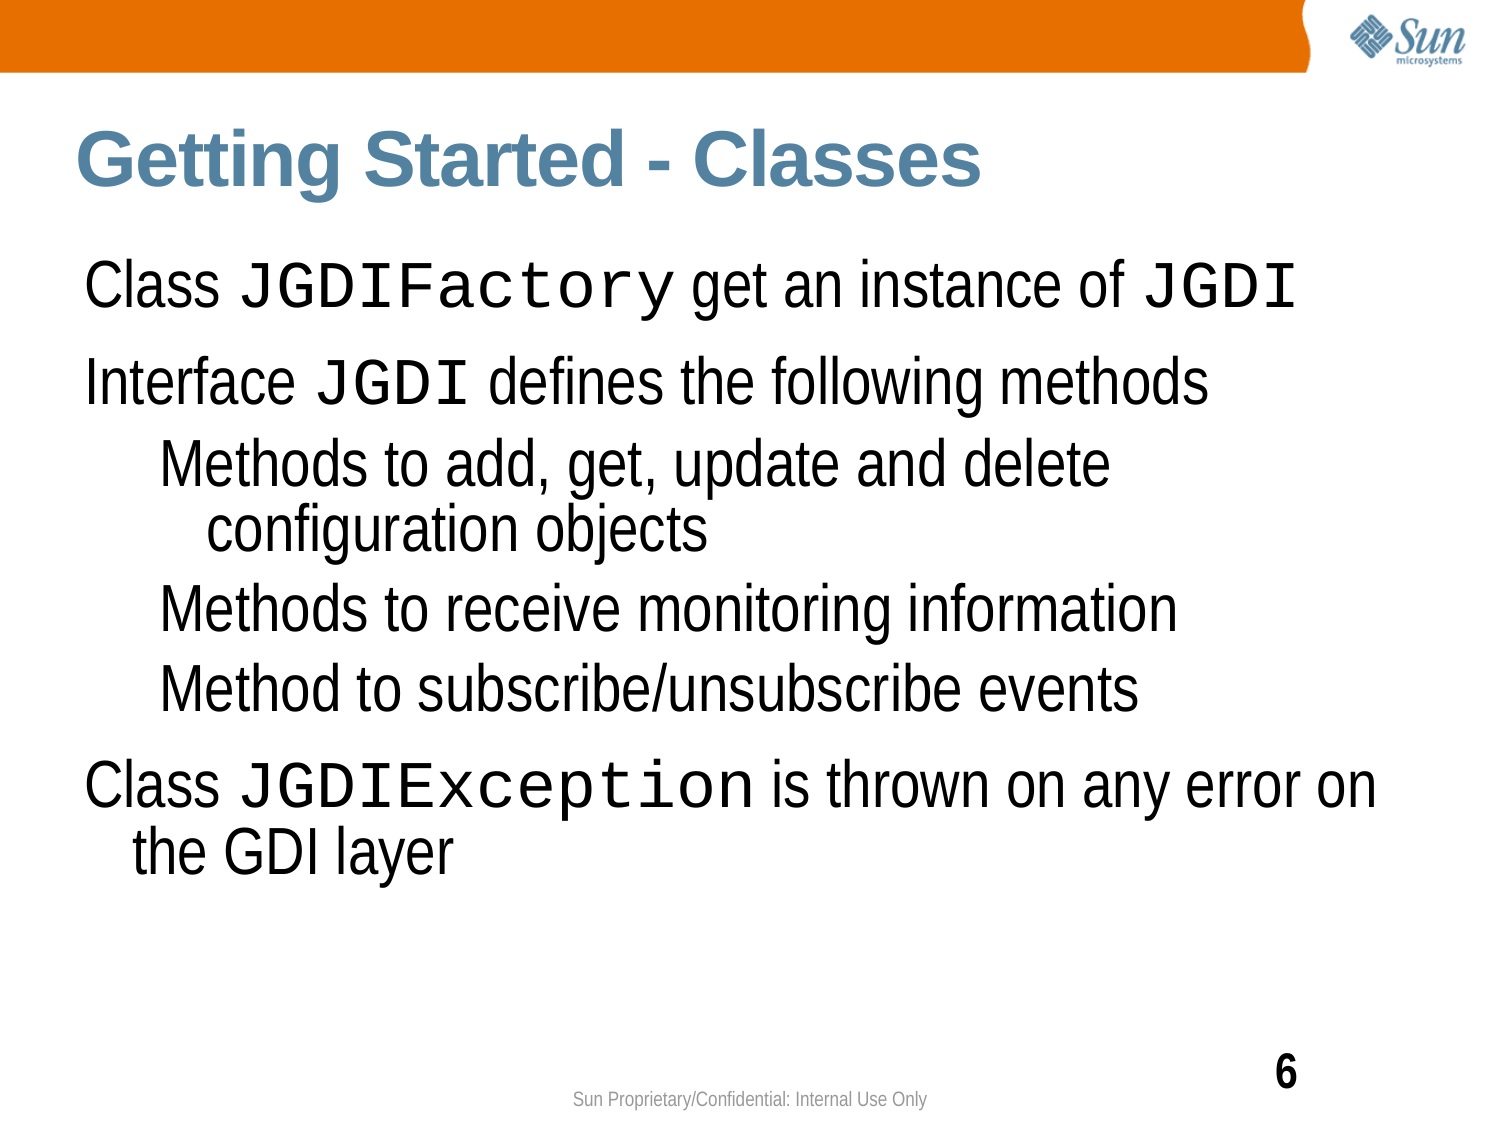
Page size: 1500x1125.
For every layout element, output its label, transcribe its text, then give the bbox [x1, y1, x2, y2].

picture [0, 0, 1500, 75]
list Class JGDIFactory get an instance of JGDI Interface JGDI defines the following methods Methods to add, get, update and delete configuration objects Methods to receive monitoring information Method to subscribe/unsubscribe events Class JGDIException is thrown on any error on the GDI layer [64, 251, 1402, 946]
title Getting Started - Classes [75, 122, 1438, 228]
